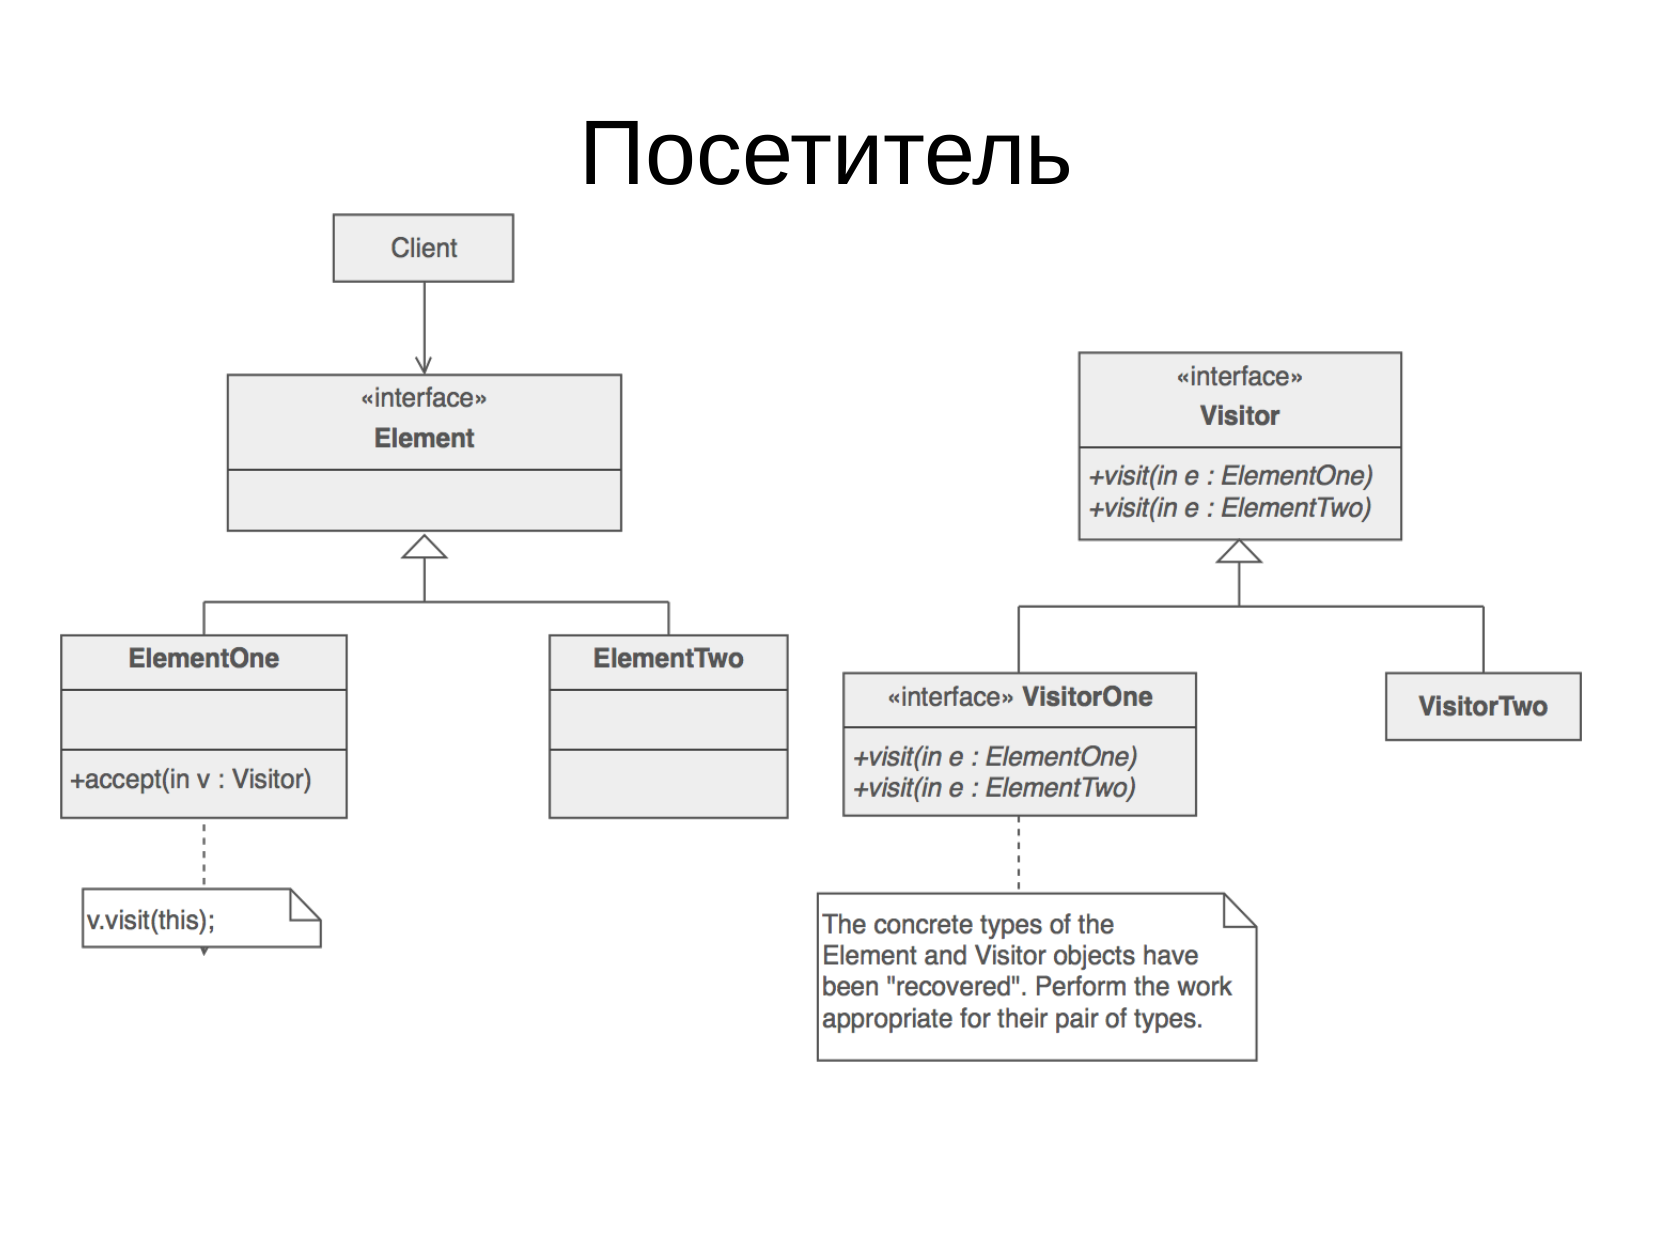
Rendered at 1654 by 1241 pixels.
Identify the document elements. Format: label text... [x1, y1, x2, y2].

picture [56, 207, 1584, 1066]
title Посетитель [82, 49, 1571, 207]
